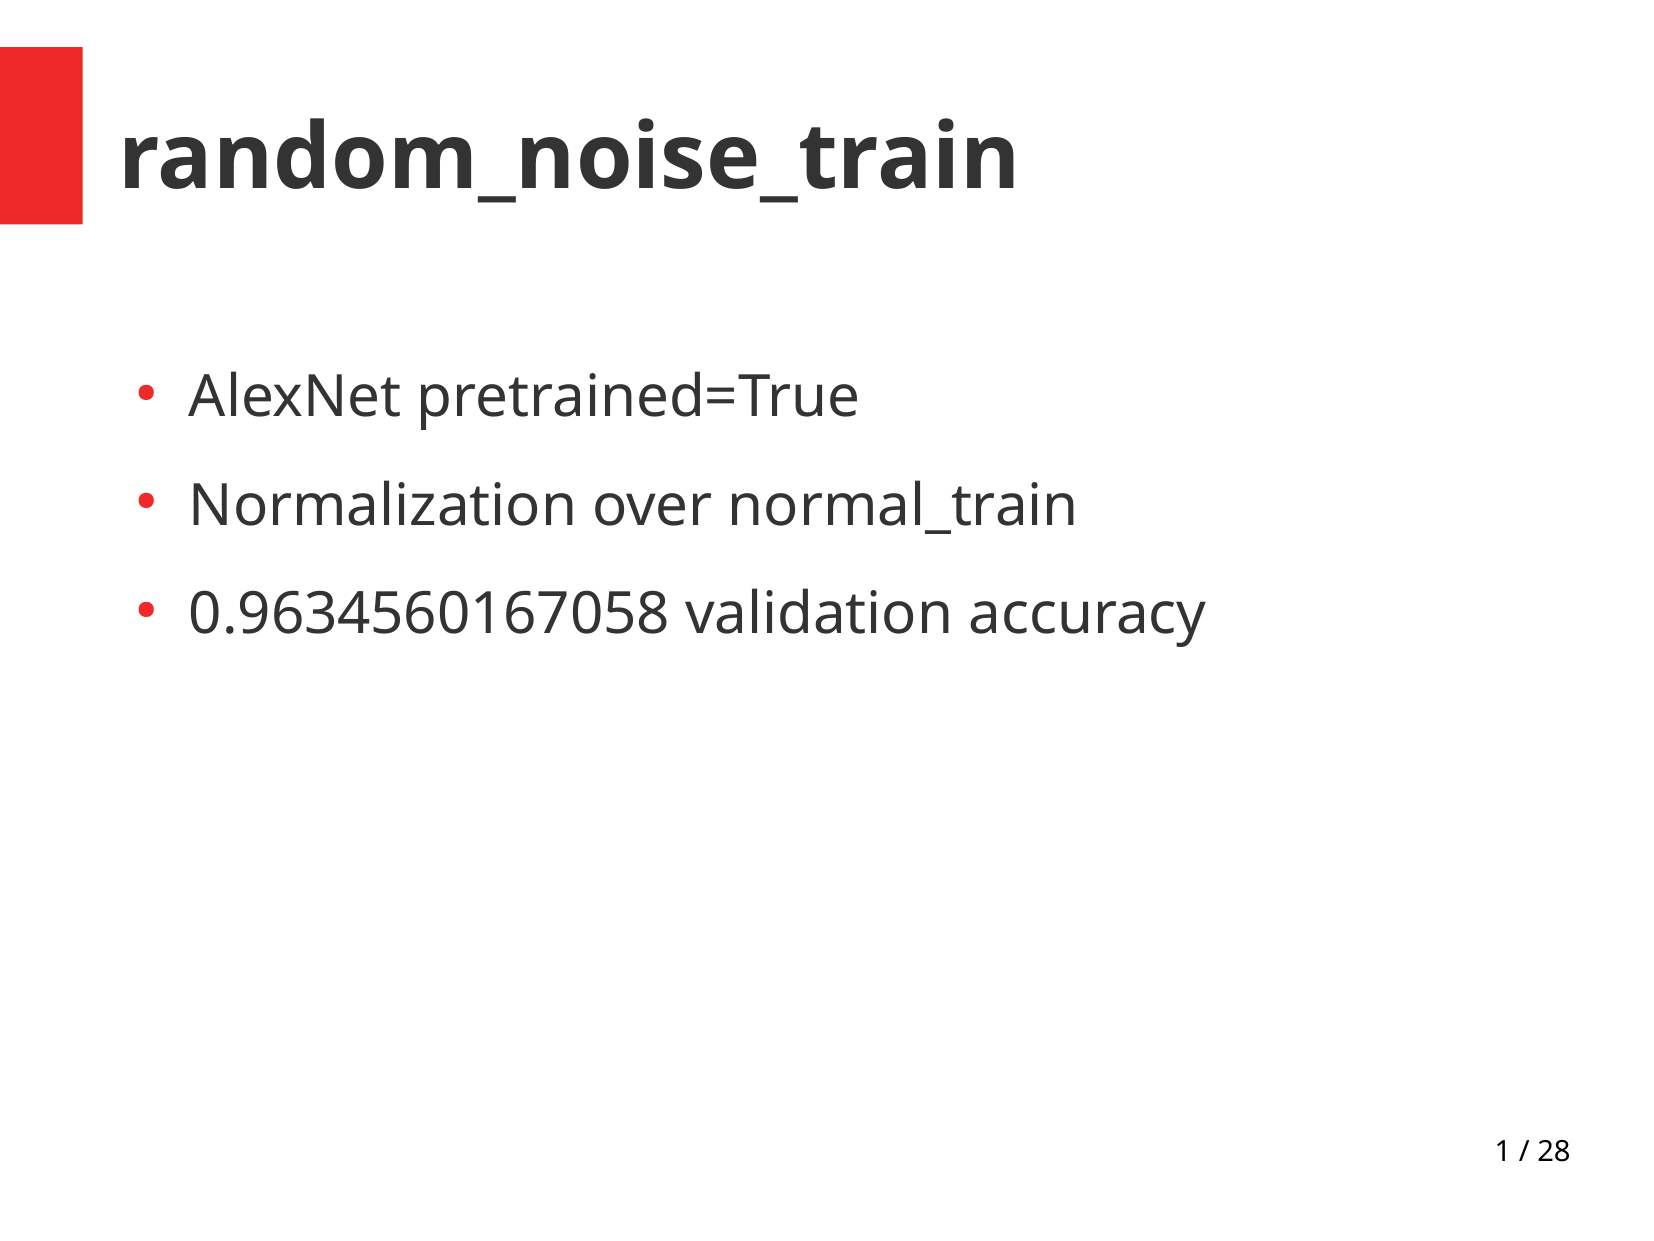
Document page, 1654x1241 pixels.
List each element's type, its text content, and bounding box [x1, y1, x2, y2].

list AlexNet pretrained=True Normalization over normal_train 0.9634560167058 validation accuracy [118, 354, 1536, 1074]
title random_noise_train [118, 49, 1571, 257]
